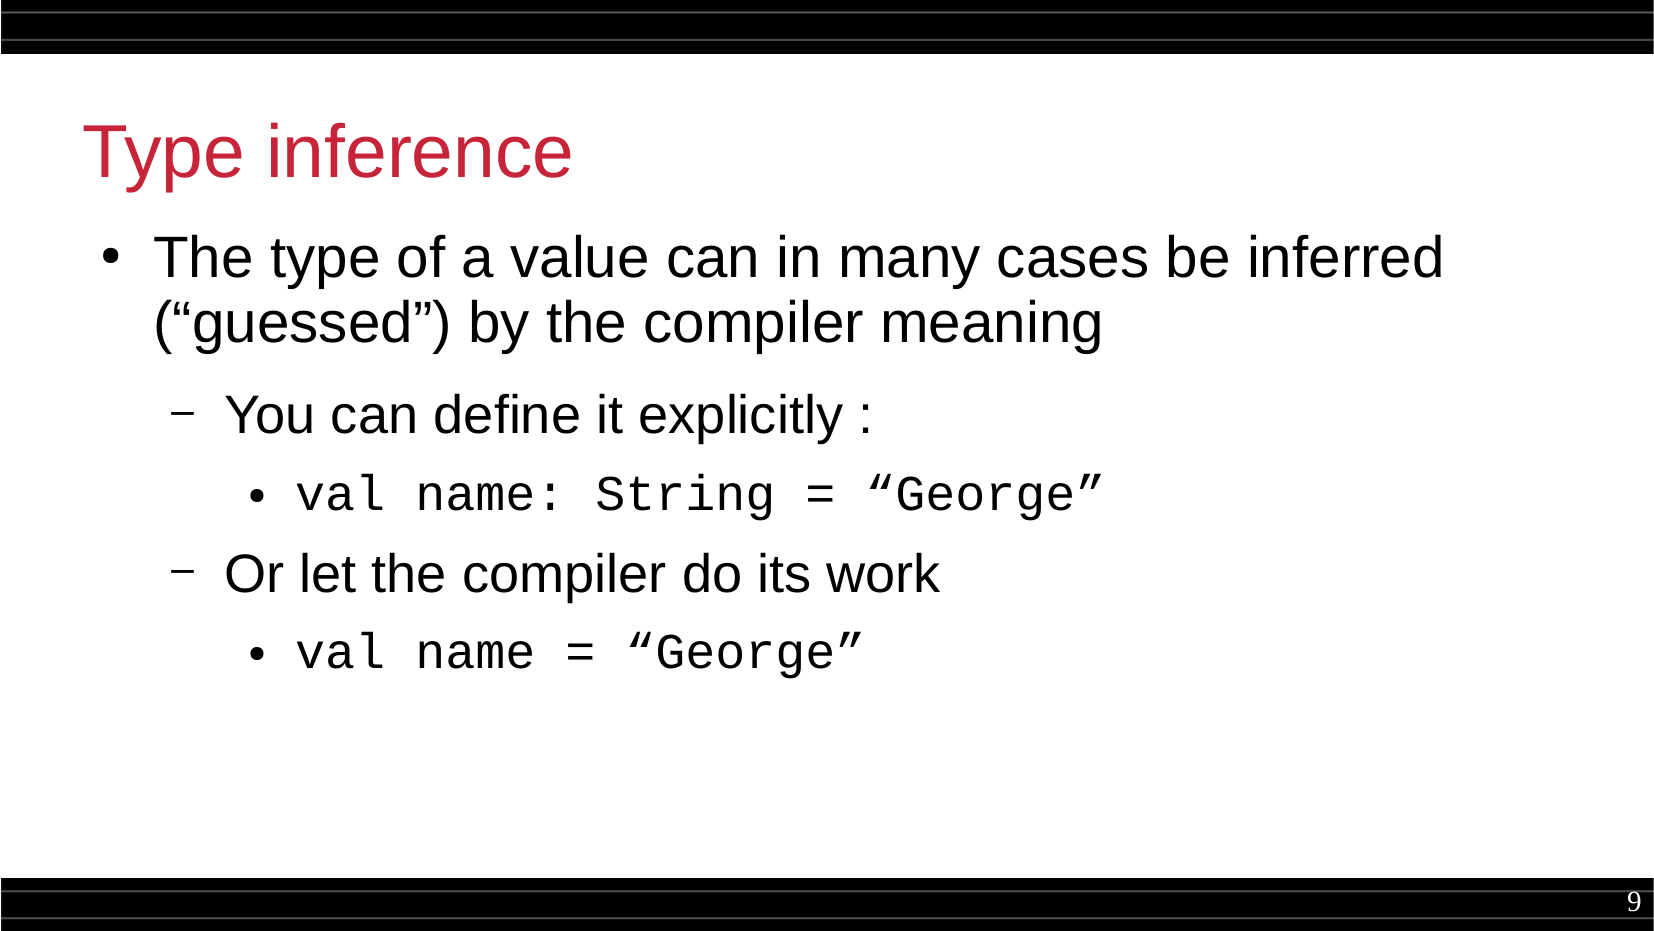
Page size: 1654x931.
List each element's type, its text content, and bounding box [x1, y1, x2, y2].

picture [1, 0, 1654, 54]
picture [1, 878, 1654, 931]
list The type of a value can in many cases be inferred (“guessed”) by the compiler meaning You can define it explicitly : val name: String = “George” Or let the compiler do its work val name = “George” [82, 225, 1571, 856]
title Type inference [82, 92, 1571, 211]
